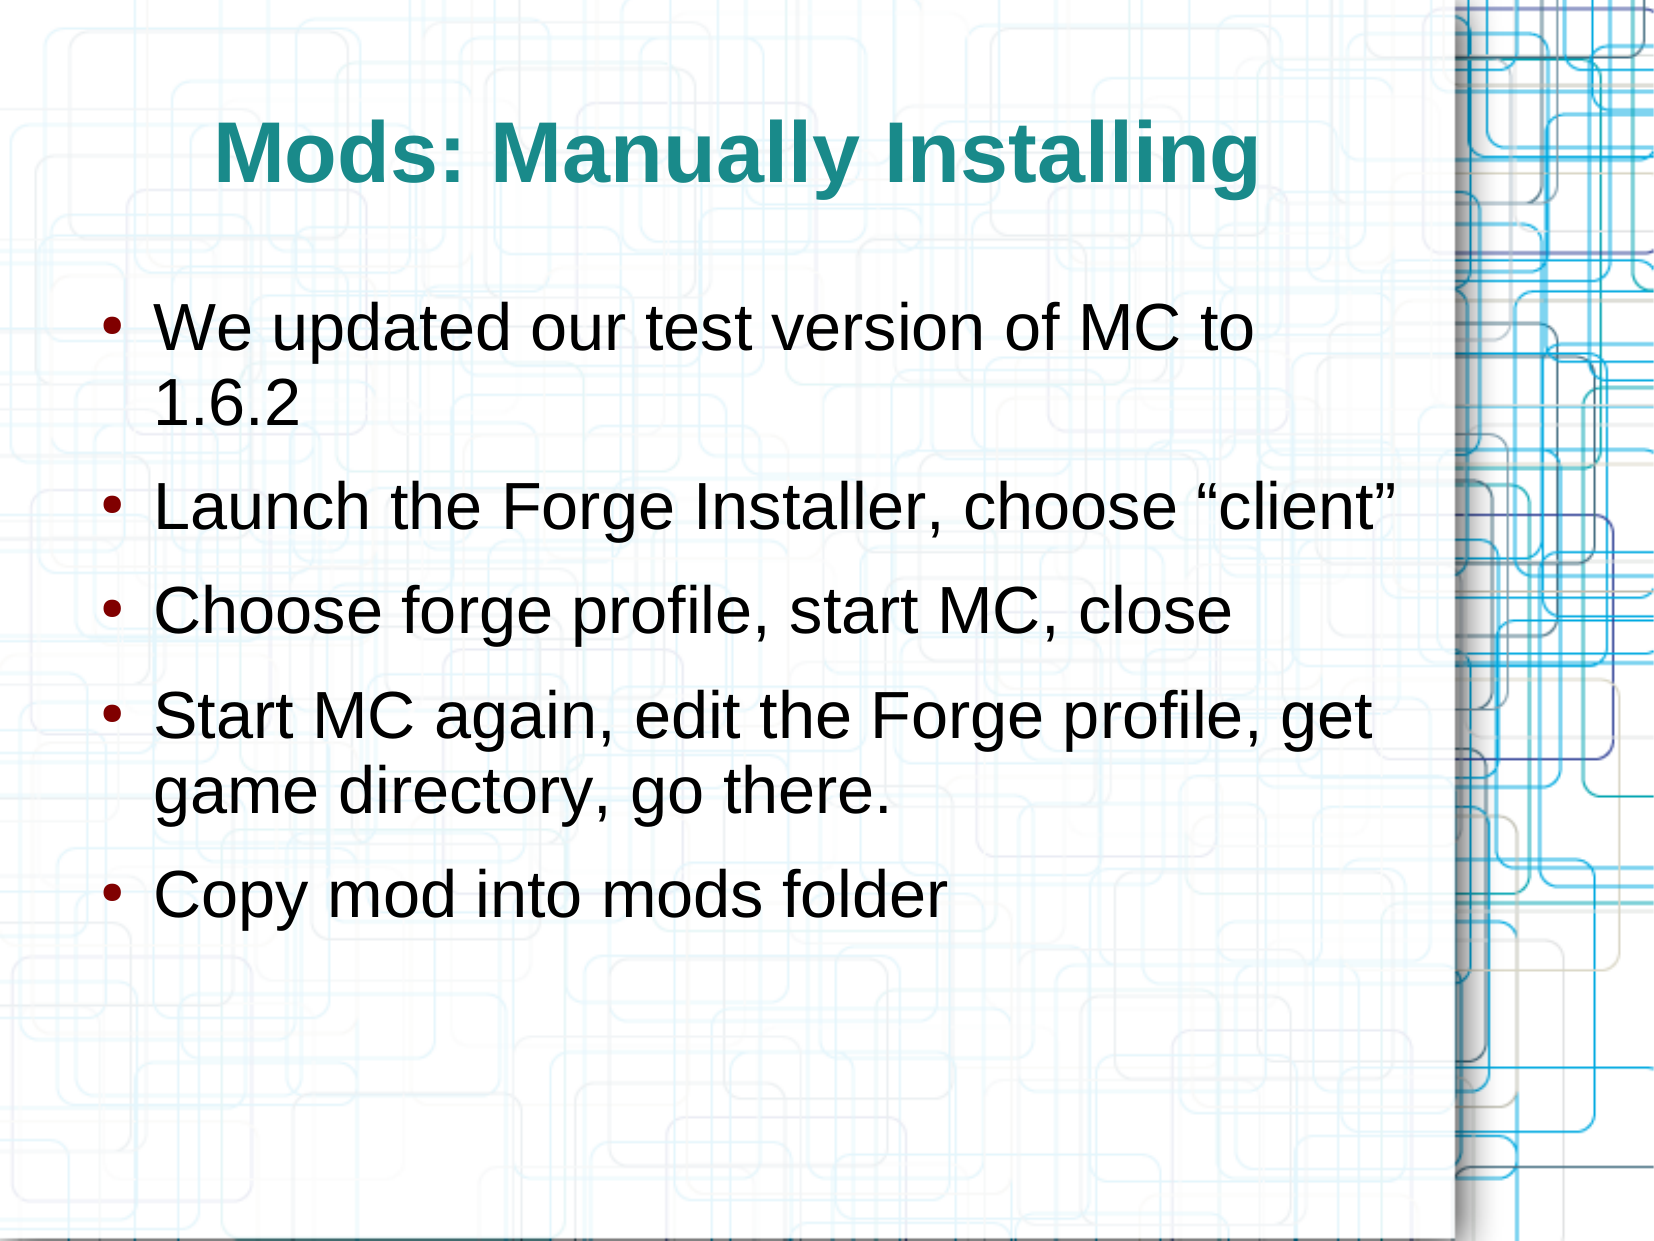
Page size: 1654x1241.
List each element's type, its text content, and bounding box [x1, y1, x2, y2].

title Mods: Manually Installing [59, 49, 1418, 257]
list We updated our test version of MC to 1.6.2 Launch the Forge Installer, choose “client” Choose forge profile, start MC, close Start MC again, edit the Forge profile, get game directory, go there. Copy mod into mods folder [82, 290, 1418, 1010]
picture [0, 0, 1654, 1241]
